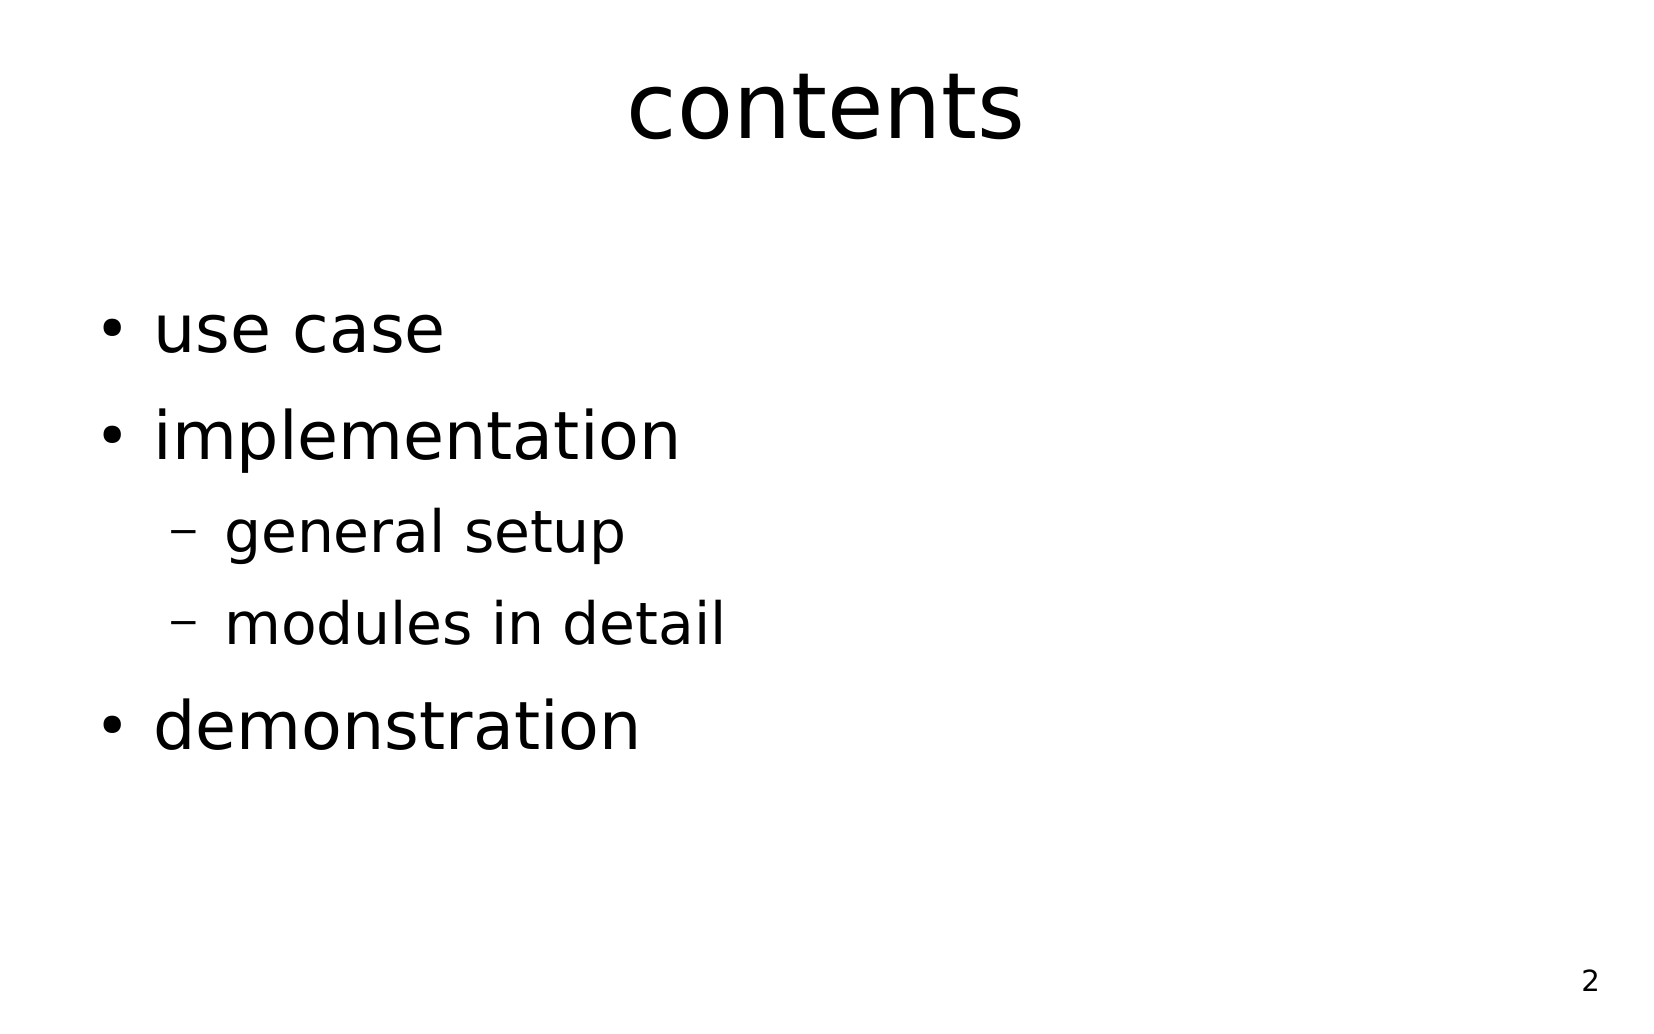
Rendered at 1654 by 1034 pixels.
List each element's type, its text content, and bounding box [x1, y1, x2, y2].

list use case implementation general setup modules in detail demonstration [82, 290, 1571, 1010]
title contents [82, 49, 1571, 166]
